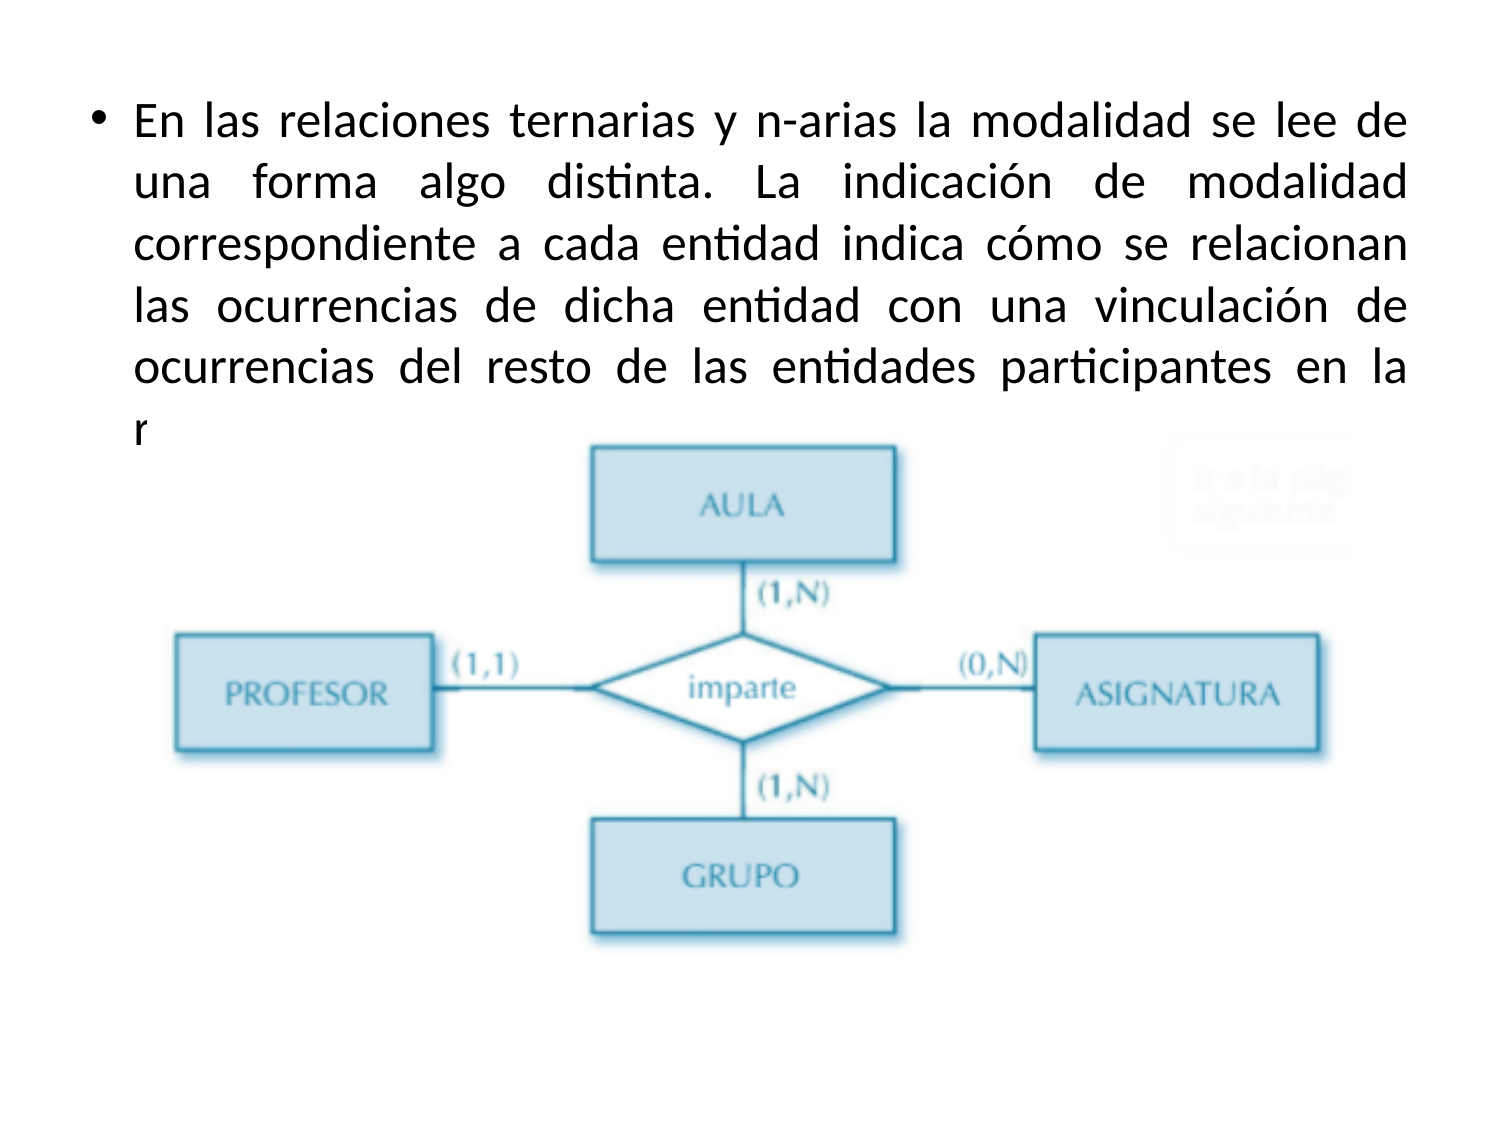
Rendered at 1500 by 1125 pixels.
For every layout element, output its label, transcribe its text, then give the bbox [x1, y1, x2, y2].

list En las relaciones ternarias y n-arias la modalidad se lee de una forma algo distinta. La indicación de modalidad correspondiente a cada entidad indica cómo se relacionan las ocurrencias de dicha entidad con una vinculación de ocurrencias del resto de las entidades participantes en la relación. Veamos el siguiente ejemplo: [75, 78, 1425, 468]
picture [147, 408, 1352, 988]
